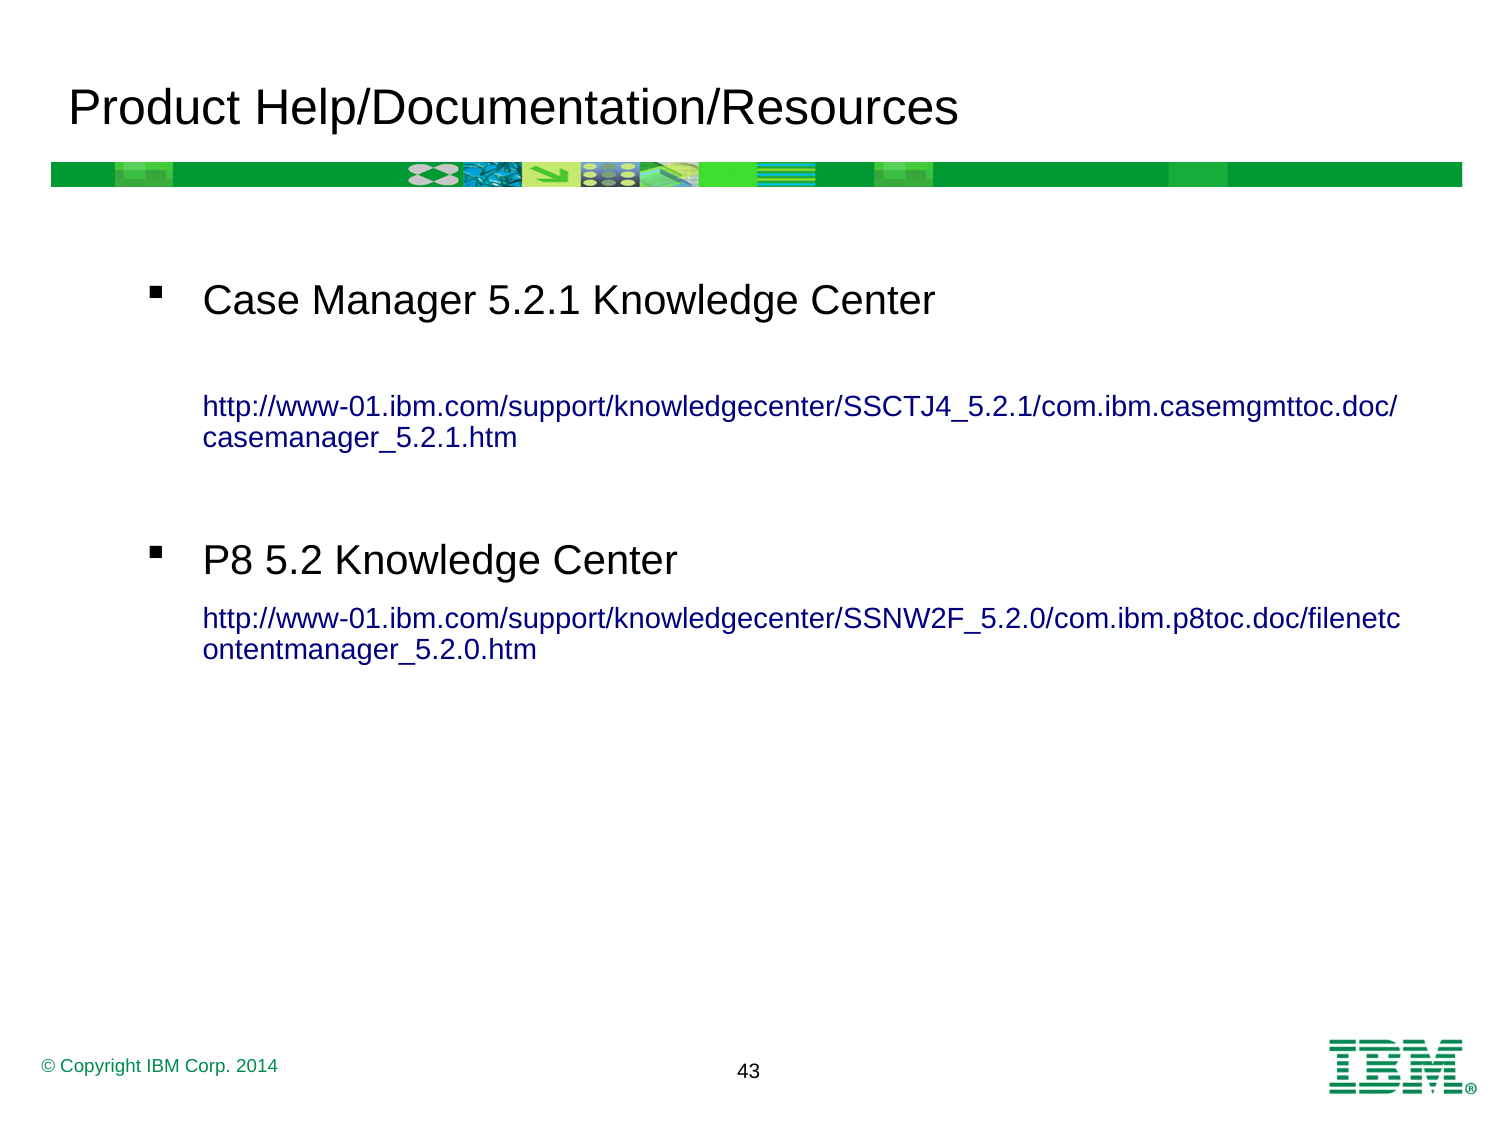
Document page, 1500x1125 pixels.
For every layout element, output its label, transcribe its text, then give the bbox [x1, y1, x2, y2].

picture [1327, 1037, 1479, 1096]
list Case Manager 5.2.1 Knowledge Center http://www-01.ibm.com/support/knowledgecenter/SSCTJ4_5.2.1/com.ibm.casemgmttoc.doc/casemanager_5.2.1.htm P8 5.2 Knowledge Center http://www-01.ibm.com/support/knowledgecenter/SSNW2F_5.2.0/com.ibm.p8toc.doc/filenetcontentmanager_5.2.0.htm [75, 262, 1426, 1005]
title Product Help/Documentation/Resources [53, 69, 1239, 144]
picture [50, 161, 1463, 189]
